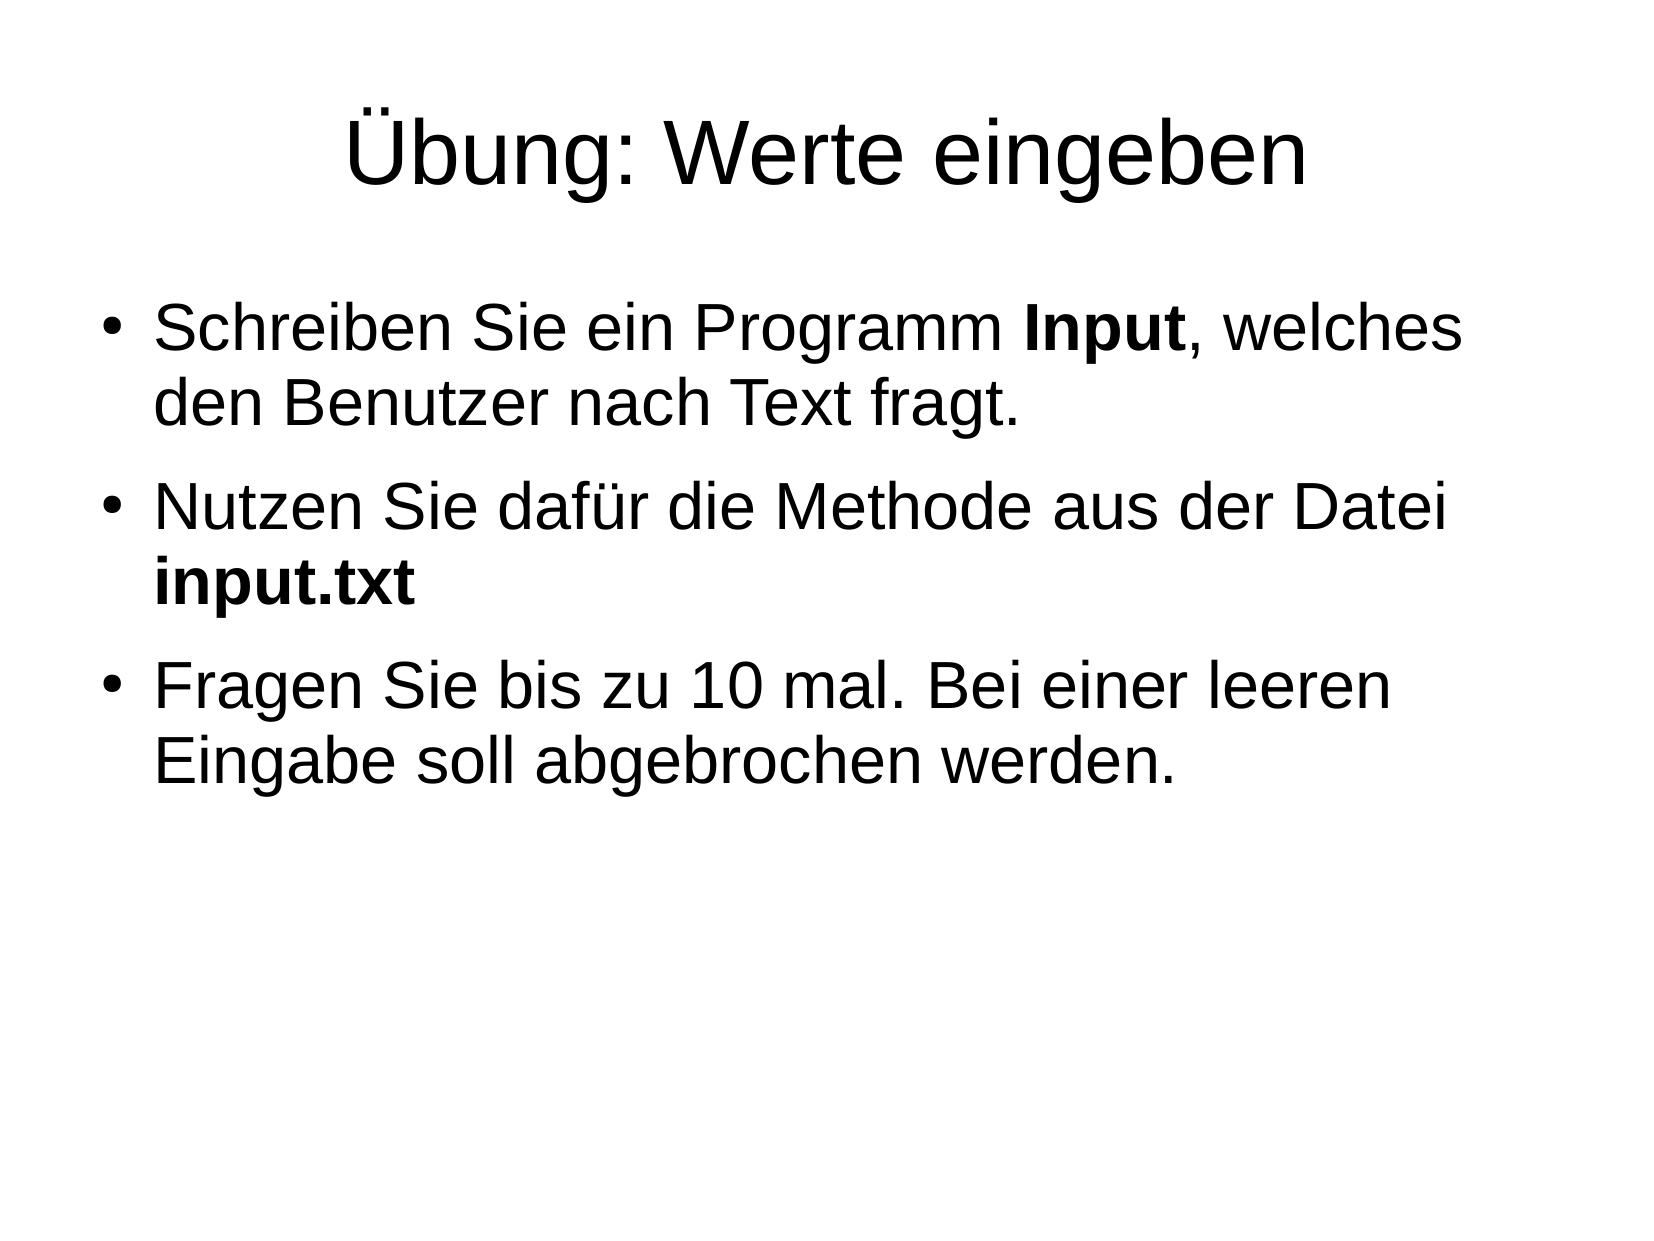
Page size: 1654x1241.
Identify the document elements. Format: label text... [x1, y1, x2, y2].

title Übung: Werte eingeben [82, 49, 1571, 257]
list Schreiben Sie ein Programm Input, welches den Benutzer nach Text fragt. Nutzen Sie dafür die Methode aus der Datei input.txt Fragen Sie bis zu 10 mal. Bei einer leeren Eingabe soll abgebrochen werden. [82, 290, 1571, 1010]
